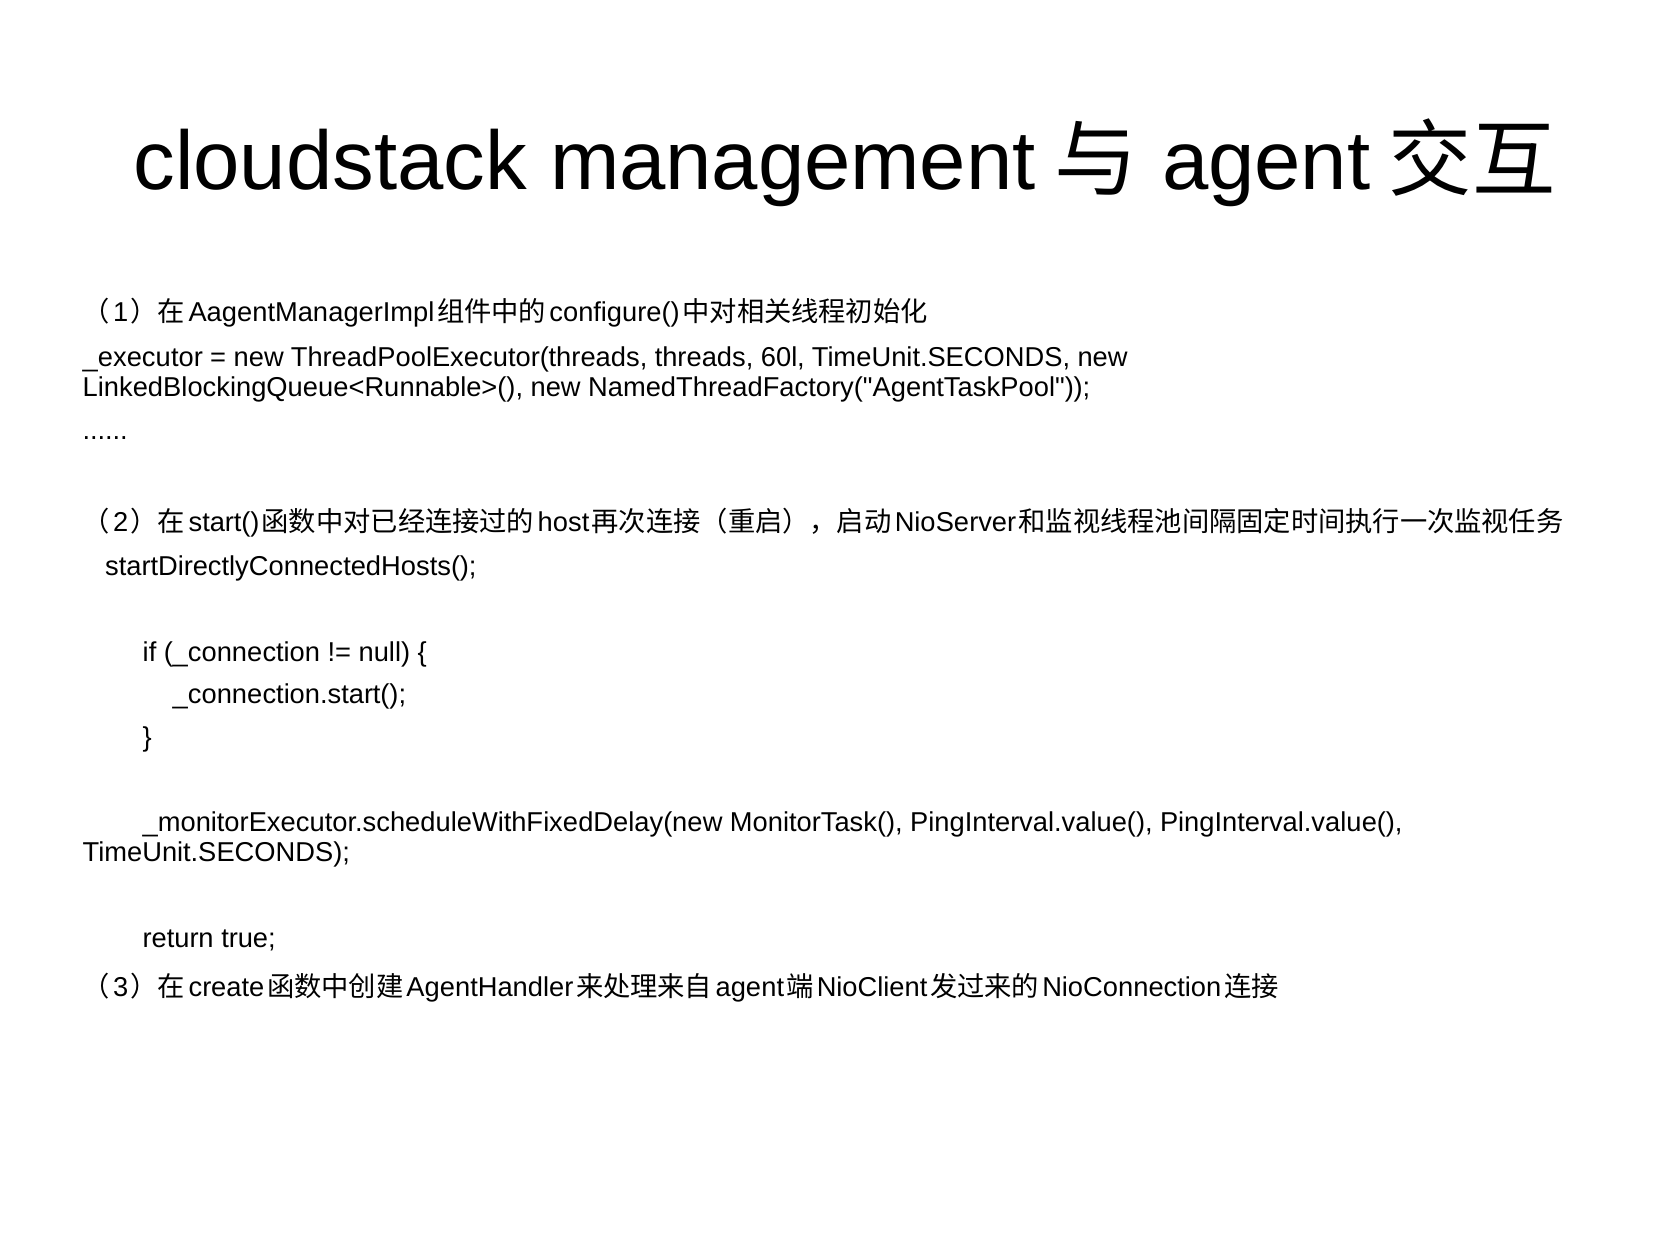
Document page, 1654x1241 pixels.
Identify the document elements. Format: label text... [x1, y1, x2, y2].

title cloudstack management与agent交互 [82, 49, 1571, 257]
list （1）在AagentManagerImpl组件中的configure()中对相关线程初始化 _executor = new ThreadPoolExecutor(threads, threads, 60l, TimeUnit.SECONDS, new LinkedBlockingQueue<Runnable>(), new NamedThreadFactory("AgentTaskPool")); ...... （2）在start()函数中对已经连接过的host再次连接（重启），启动NioServer和监视线程池间隔固定时间执行一次监视任务 startDirectlyConnectedHosts(); if (_connection != null) { _connection.start(); } _monitorExecutor.scheduleWithFixedDelay(new MonitorTask(), PingInterval.value(), PingInterval.value(), TimeUnit.SECONDS); return true; （3）在create函数中创建AgentHandler来处理来自agent端NioClient发过来的NioConnection连接 [82, 290, 1571, 1010]
